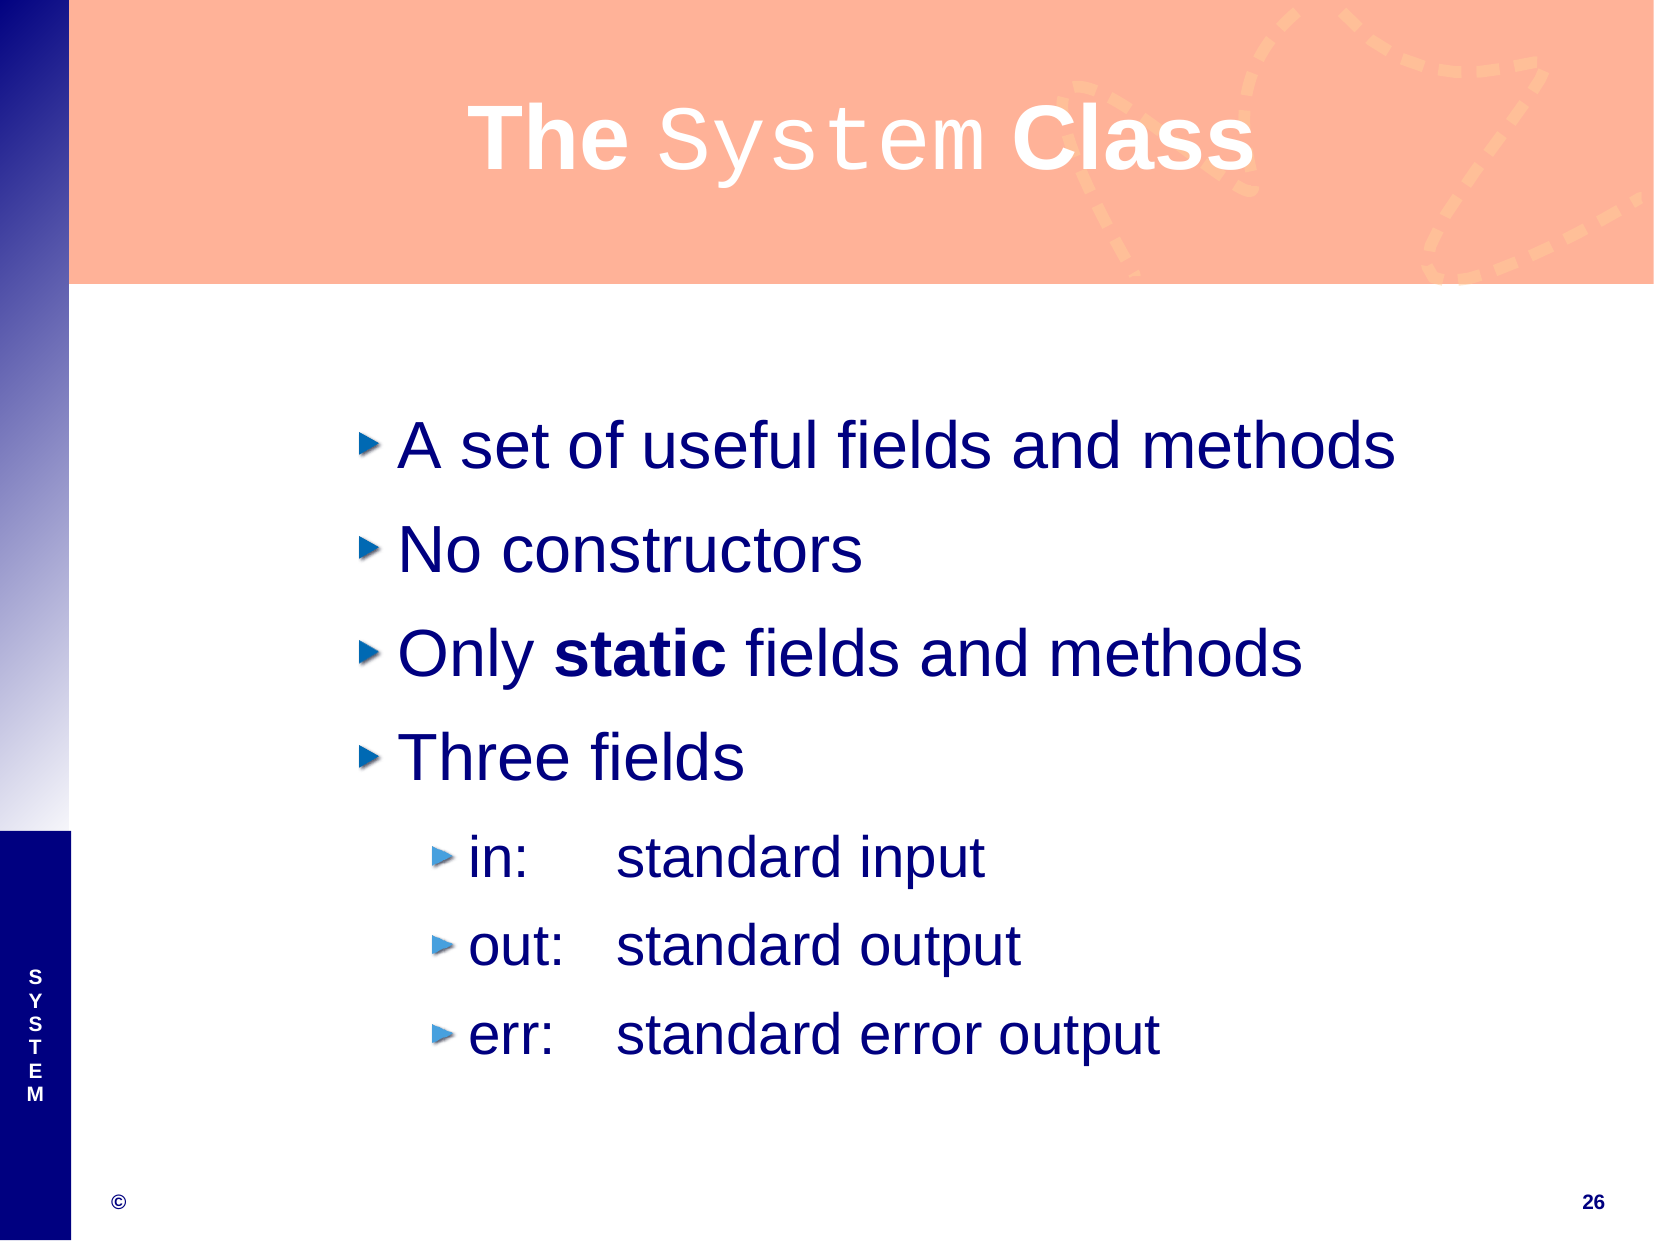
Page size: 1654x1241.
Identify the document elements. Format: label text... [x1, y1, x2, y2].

list A set of useful fields and methods No constructors Only static fields and methods Three fields in: standard input out: standard output err: standard error output [326, 407, 1398, 1067]
title The System Class [70, 37, 1654, 246]
text_box S Y S T E M [0, 830, 71, 1241]
